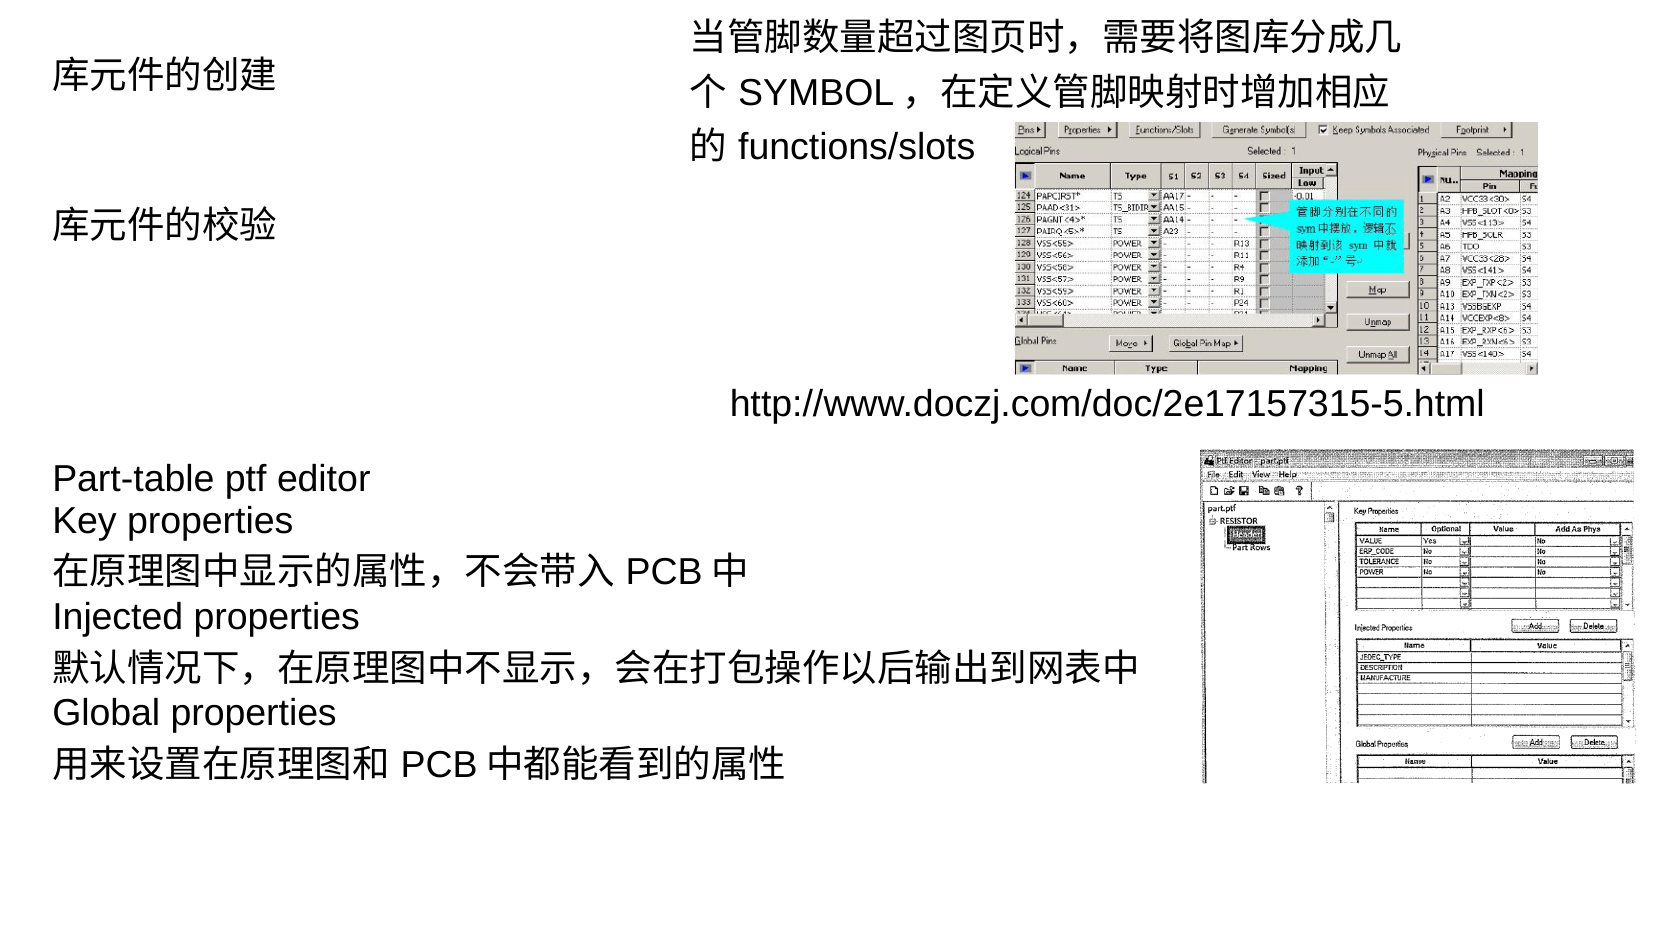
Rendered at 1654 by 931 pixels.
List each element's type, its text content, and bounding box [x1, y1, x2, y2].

text_box 当管脚数量超过图页时，需要将图库分成几个SYMBOL，在定义管脚映射时增加相应的functions/slots [675, 0, 1426, 188]
text_box 库元件的校验 [37, 187, 338, 257]
text_box Part-table ptf editor Key properties 在原理图中显示的属性，不会带入PCB中 Injected properties 默认情况下，在原理图中不显示，会在打包操作以后输出到网表中 Global properties 用来设置在原理图和PCB中都能看到的属性 [37, 450, 1576, 796]
picture [1200, 449, 1636, 787]
text_box 库元件的创建 [37, 37, 338, 107]
picture [1012, 122, 1538, 376]
text_box http://www.doczj.com/doc/2e17157315-5.html [715, 375, 1501, 432]
